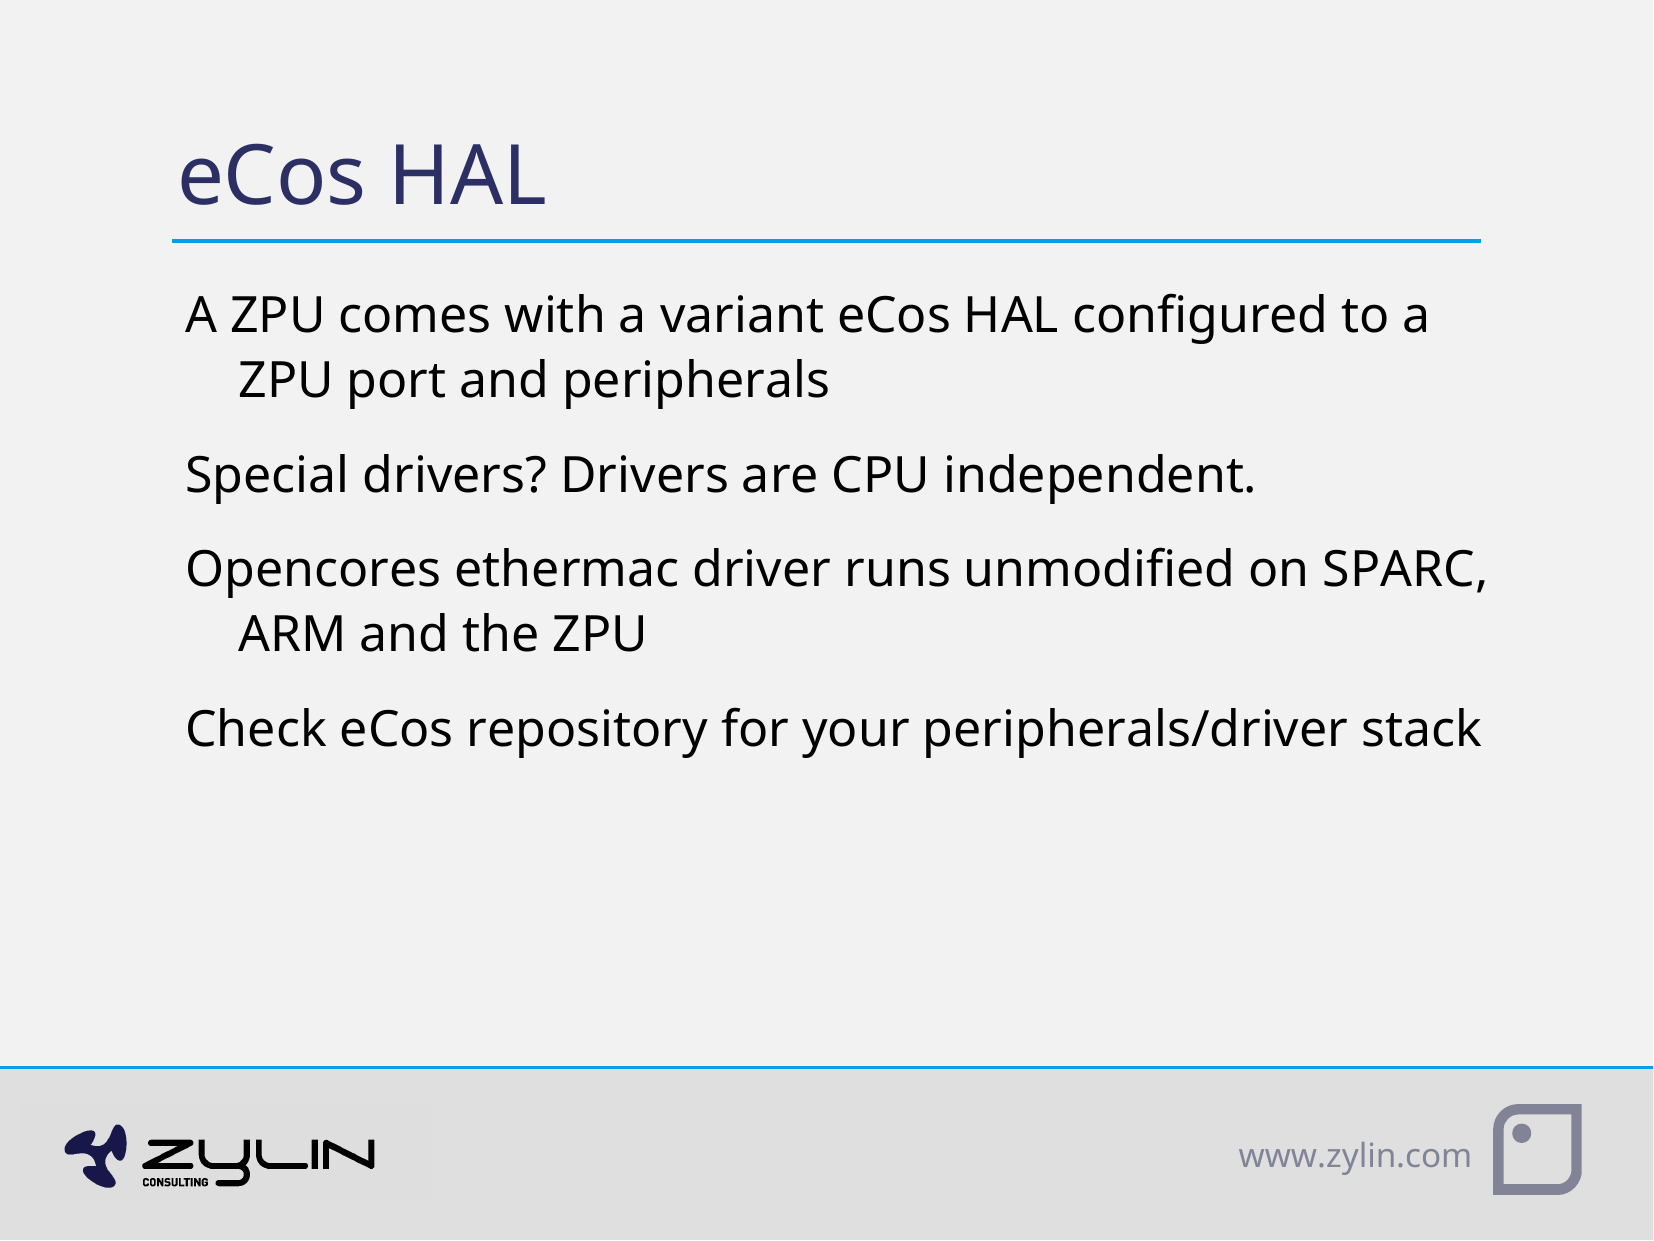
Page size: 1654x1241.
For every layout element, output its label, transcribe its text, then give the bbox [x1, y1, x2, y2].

picture [20, 1104, 432, 1200]
title eCos HAL [177, 122, 1493, 223]
list A ZPU comes with a variant eCos HAL configured to a ZPU port and peripherals Special drivers? Drivers are CPU independent. Opencores ethermac driver runs unmodified on SPARC, ARM and the ZPU Check eCos repository for your peripherals/driver stack [167, 280, 1495, 1052]
